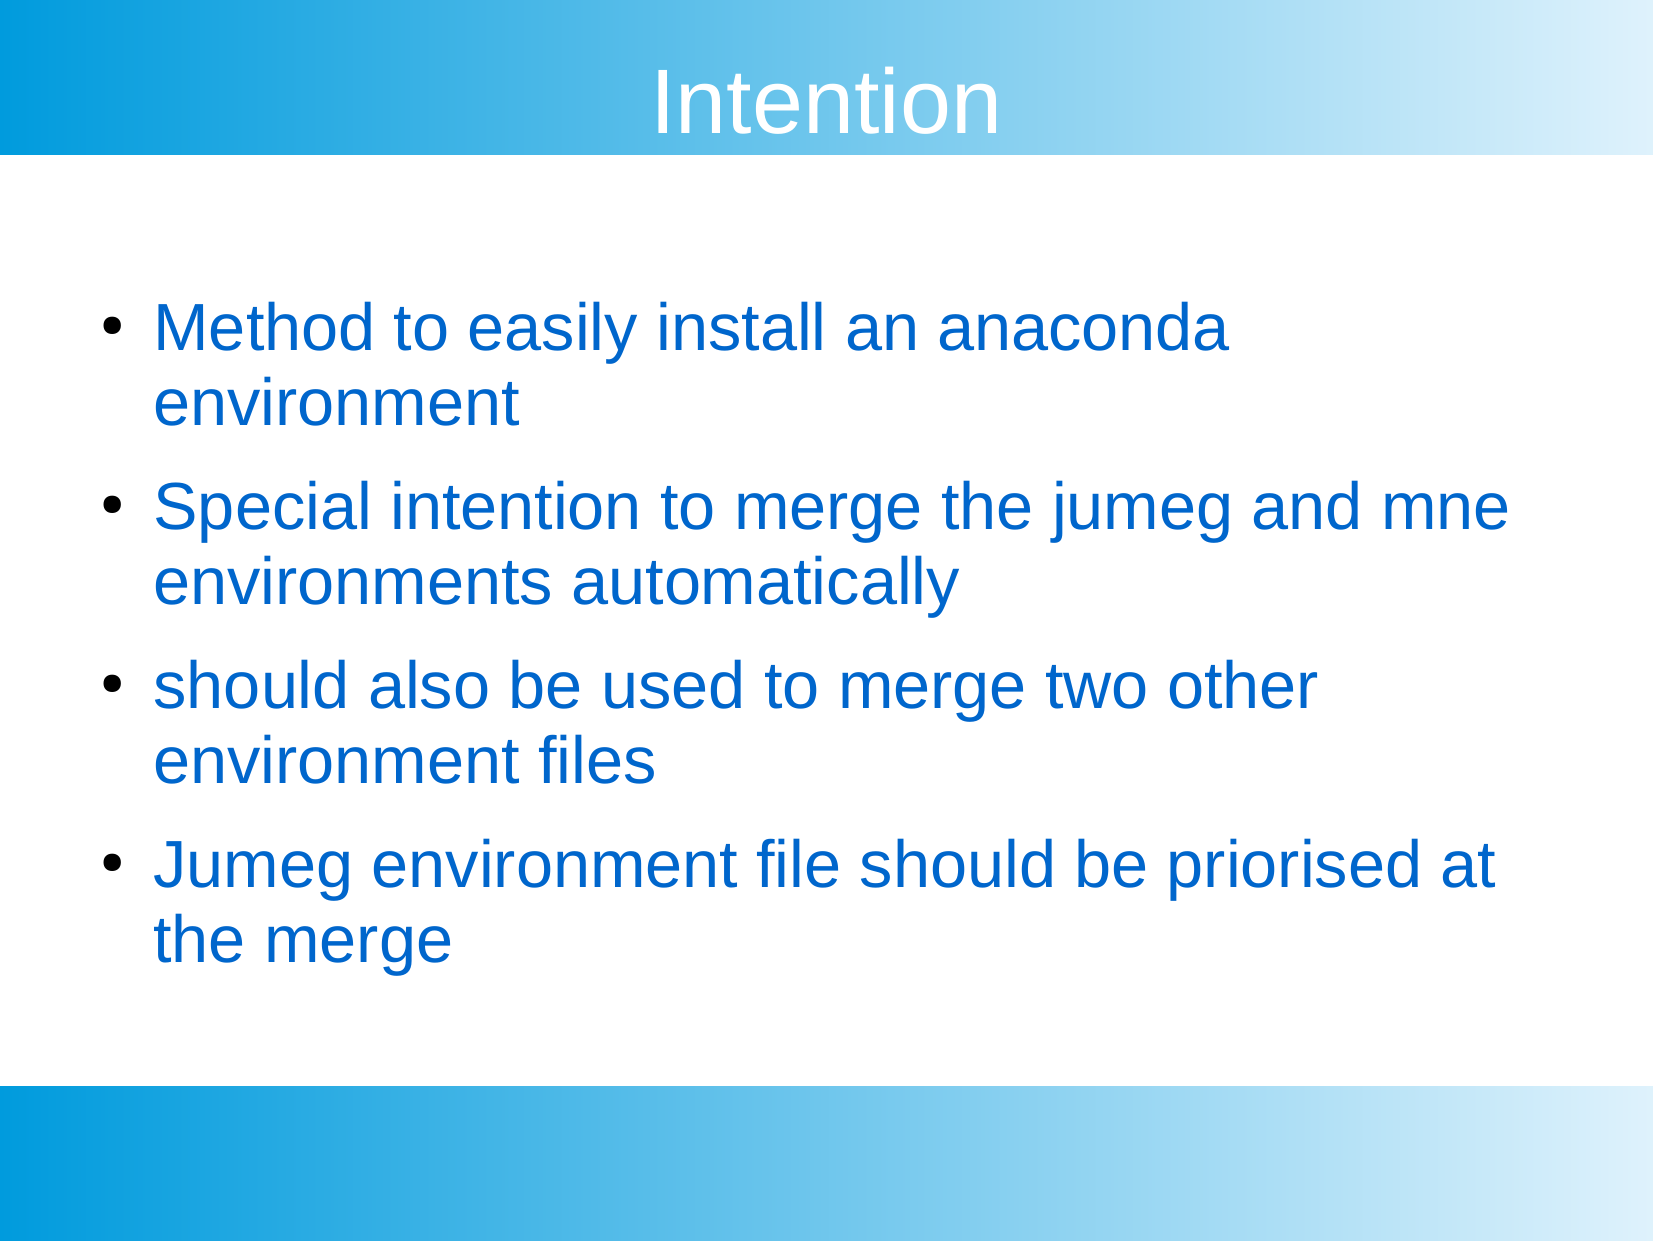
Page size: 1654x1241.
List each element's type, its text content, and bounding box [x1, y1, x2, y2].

title Intention [82, 49, 1571, 155]
list Method to easily install an anaconda environment Special intention to merge the jumeg and mne environments automatically should also be used to merge two other environment files Jumeg environment file should be priorised at the merge [82, 290, 1571, 1010]
